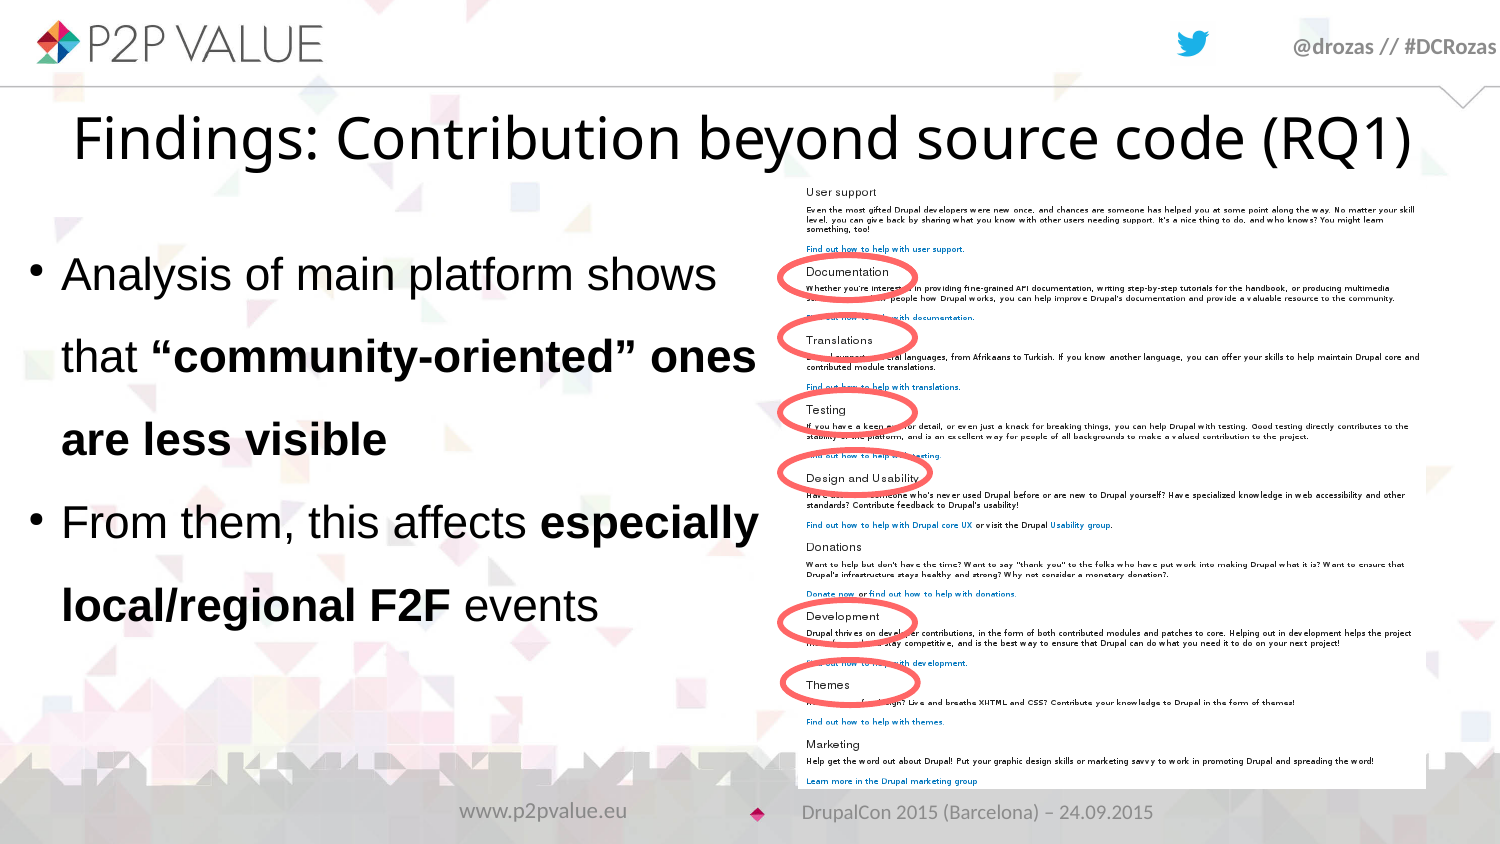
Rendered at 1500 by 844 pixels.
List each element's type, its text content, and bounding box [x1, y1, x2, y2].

text_box DrupalCon 2015 (Barcelona) – 24.09.2015 [788, 788, 1481, 834]
subtitle Analysis of main platform shows that “community-oriented” ones are less visible From them, this affects especially local/regional F2F events [15, 210, 781, 766]
text_box @drozas // #DCRozas [1170, 15, 1500, 76]
title Findings: Contribution beyond source code (RQ1) [0, 92, 1486, 181]
text_box www.p2pvalue.eu [453, 789, 672, 829]
picture [0, 0, 1500, 844]
